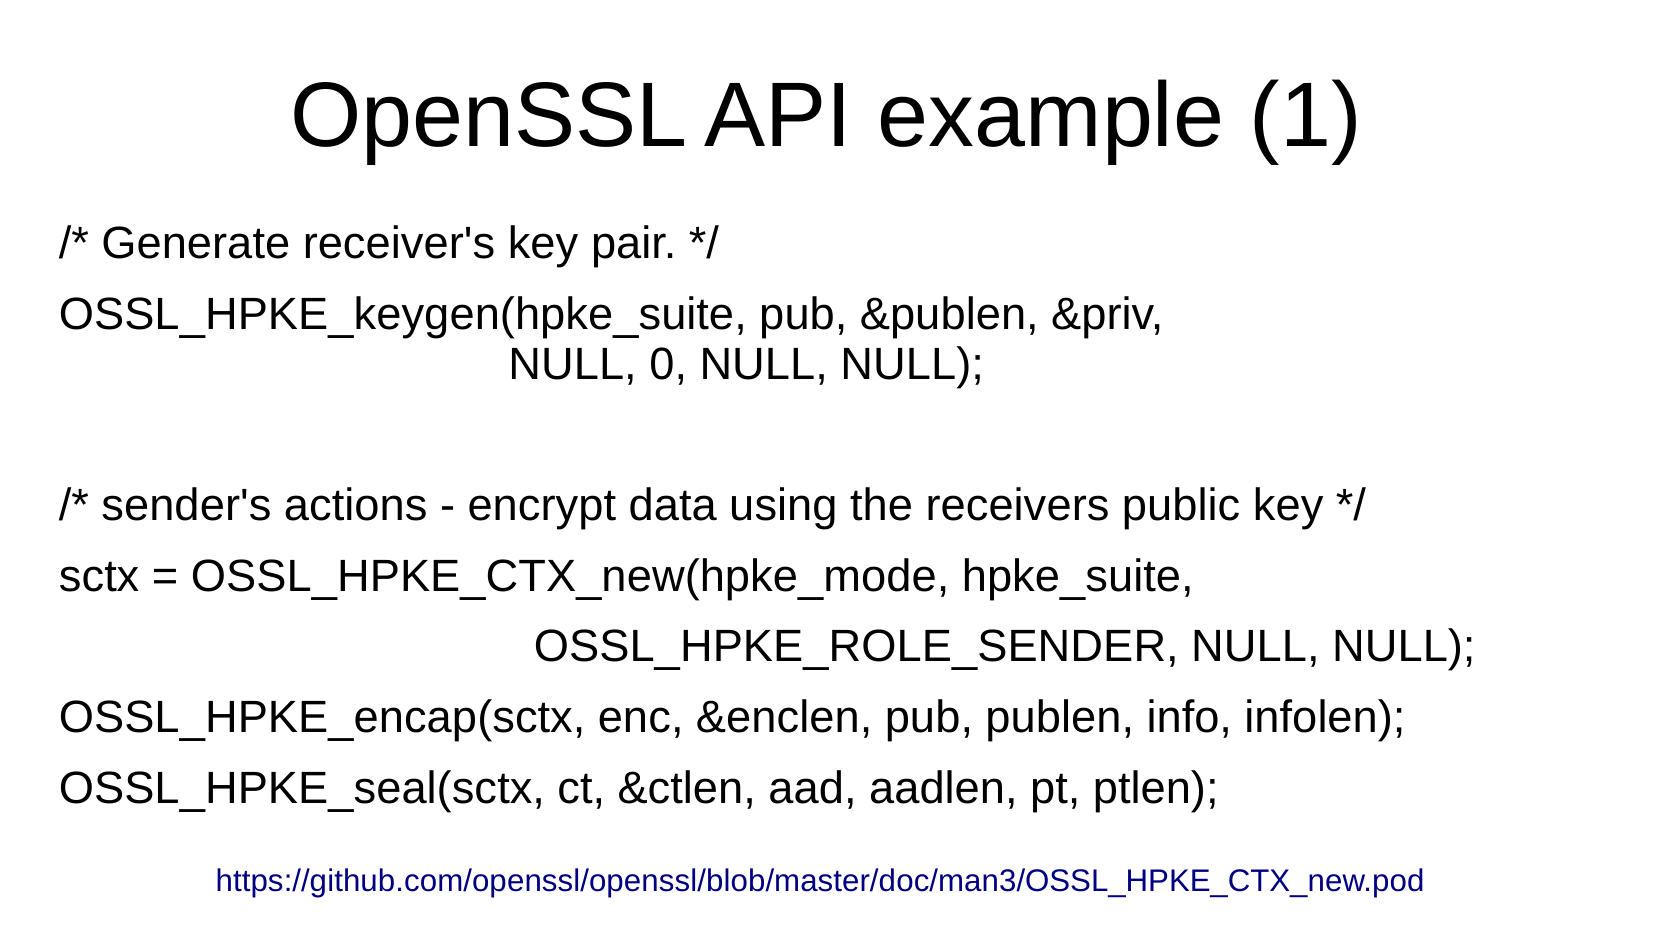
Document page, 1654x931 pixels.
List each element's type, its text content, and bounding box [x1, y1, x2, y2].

title OpenSSL API example (1) [82, 37, 1571, 193]
list /* Generate receiver's key pair. */ OSSL_HPKE_keygen(hpke_suite, pub, &publen, &priv, NULL, 0, NULL, NULL); /* sender's actions - encrypt data using the receivers public key */ sctx = OSSL_HPKE_CTX_new(hpke_mode, hpke_suite, OSSL_HPKE_ROLE_SENDER, NULL, NULL); OSSL_HPKE_encap(sctx, enc, &enclen, pub, publen, info, infolen); OSSL_HPKE_seal(sctx, ct, &ctlen, aad, aadlen, pt, ptlen); [59, 217, 1565, 827]
text_box https://github.com/openssl/openssl/blob/master/doc/man3/OSSL_HPKE_CTX_new.pod [200, 856, 1589, 906]
